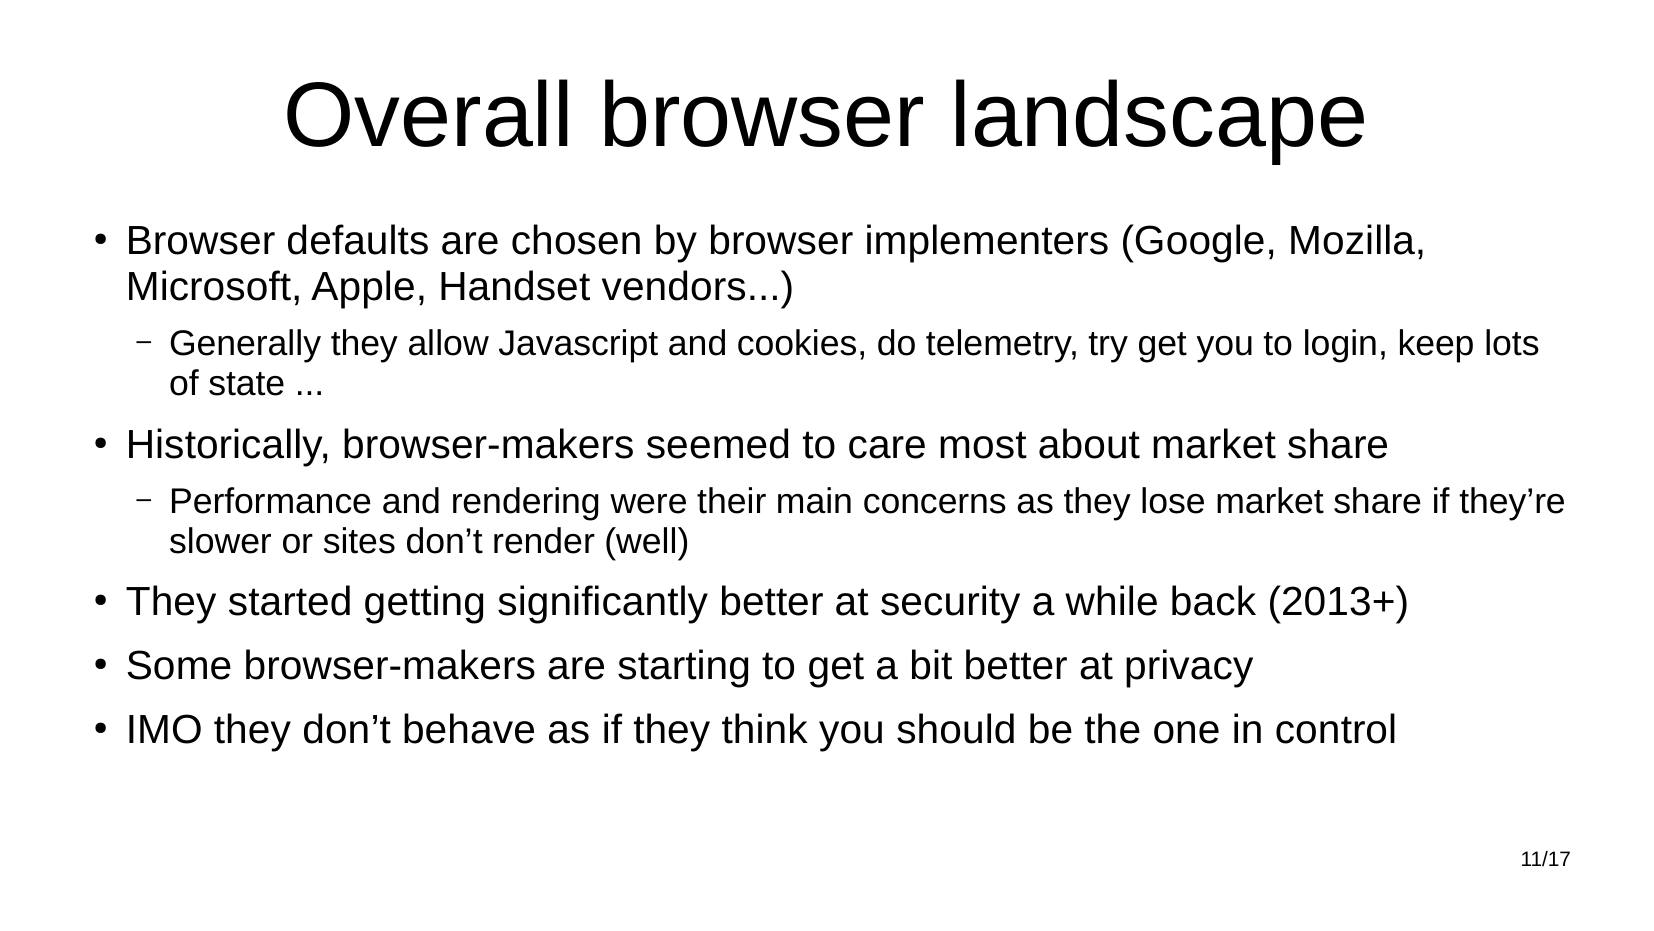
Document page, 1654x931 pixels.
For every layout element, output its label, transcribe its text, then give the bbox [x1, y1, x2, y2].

list Browser defaults are chosen by browser implementers (Google, Mozilla, Microsoft, Apple, Handset vendors...) Generally they allow Javascript and cookies, do telemetry, try get you to login, keep lots of state ... Historically, browser-makers seemed to care most about market share Performance and rendering were their main concerns as they lose market share if they’re slower or sites don’t render (well) They started getting significantly better at security a while back (2013+) Some browser-makers are starting to get a bit better at privacy IMO they don’t behave as if they think you should be the one in control [82, 217, 1571, 758]
title Overall browser landscape [82, 37, 1571, 193]
